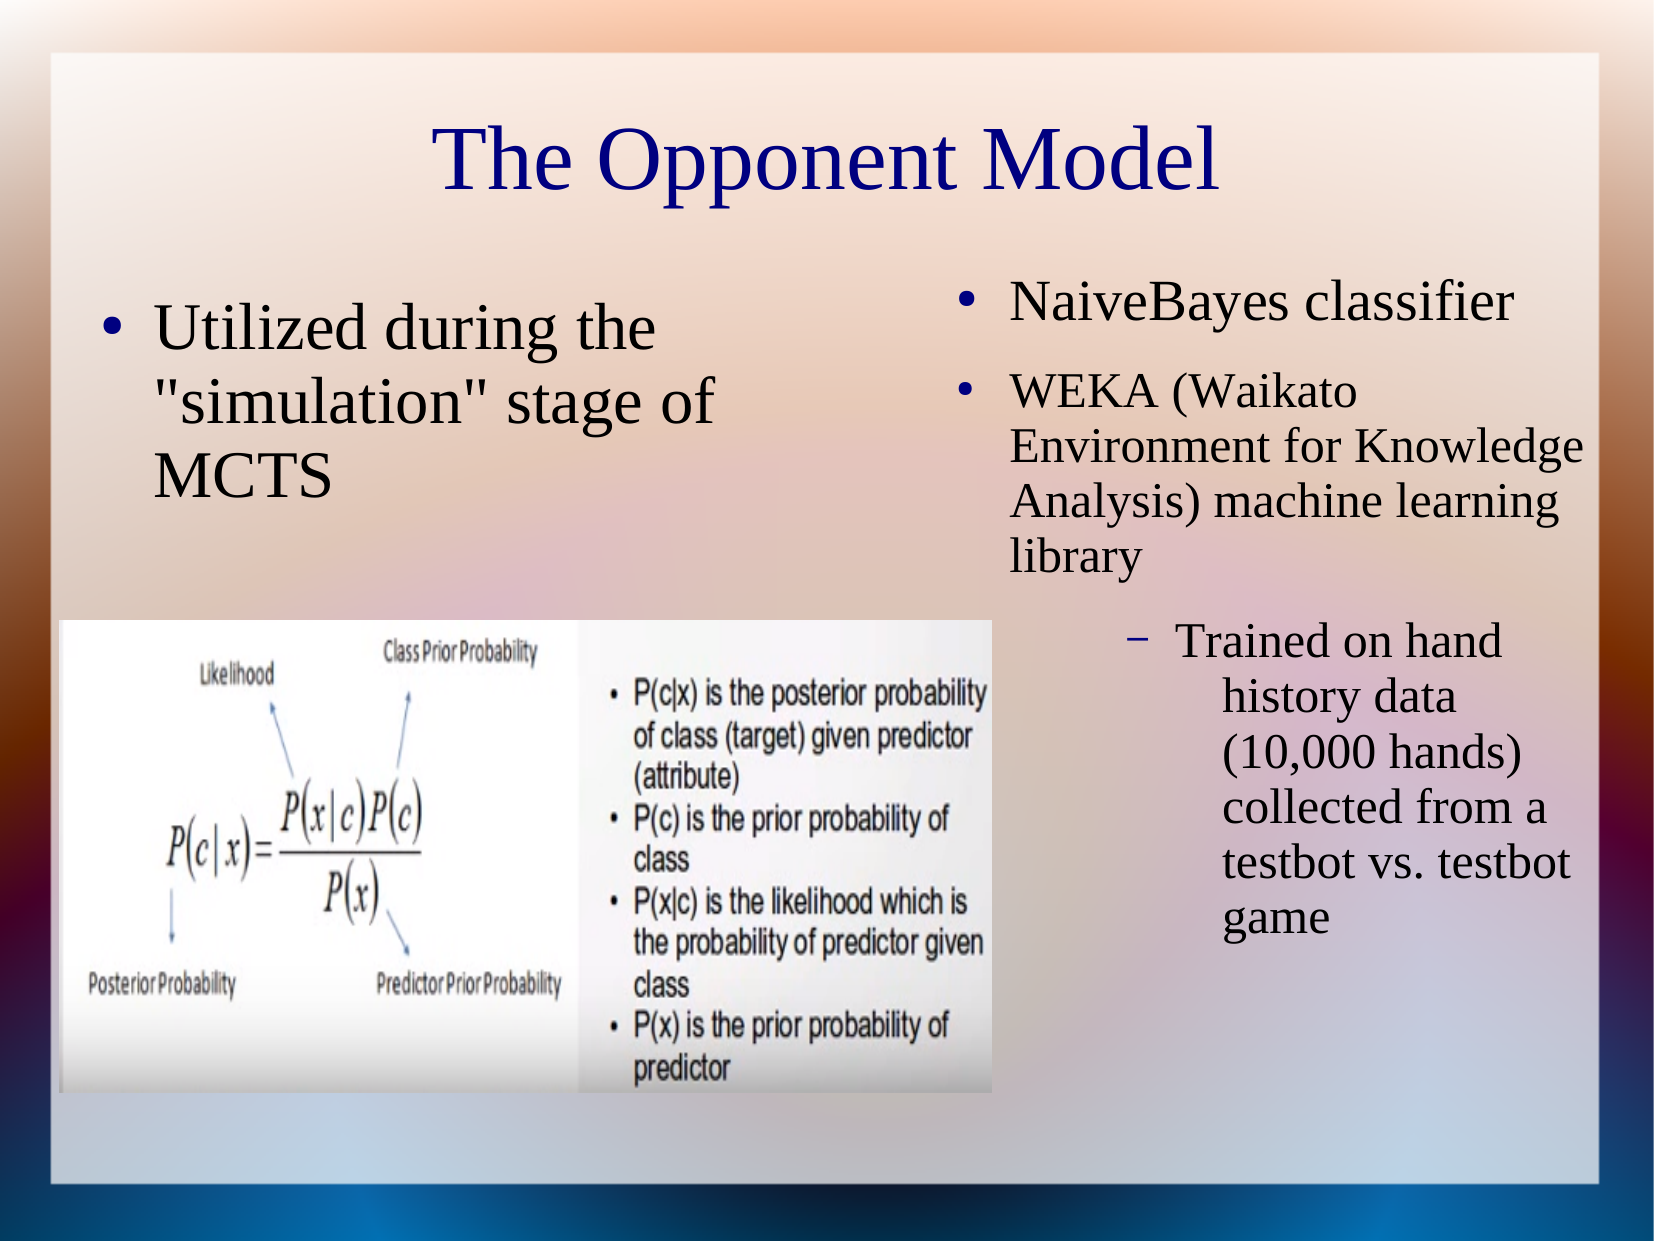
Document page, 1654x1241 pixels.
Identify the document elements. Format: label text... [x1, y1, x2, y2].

picture [0, 0, 1654, 1241]
title The Opponent Model [82, 55, 1571, 263]
list NaiveBayes classifier WEKA (Waikato Environment for Knowledge Analysis) machine learning library Trained on hand history data (10,000 hands) collected from a testbot vs. testbot game [938, 268, 1595, 1071]
list Utilized during the "simulation" stage of MCTS [82, 290, 809, 620]
